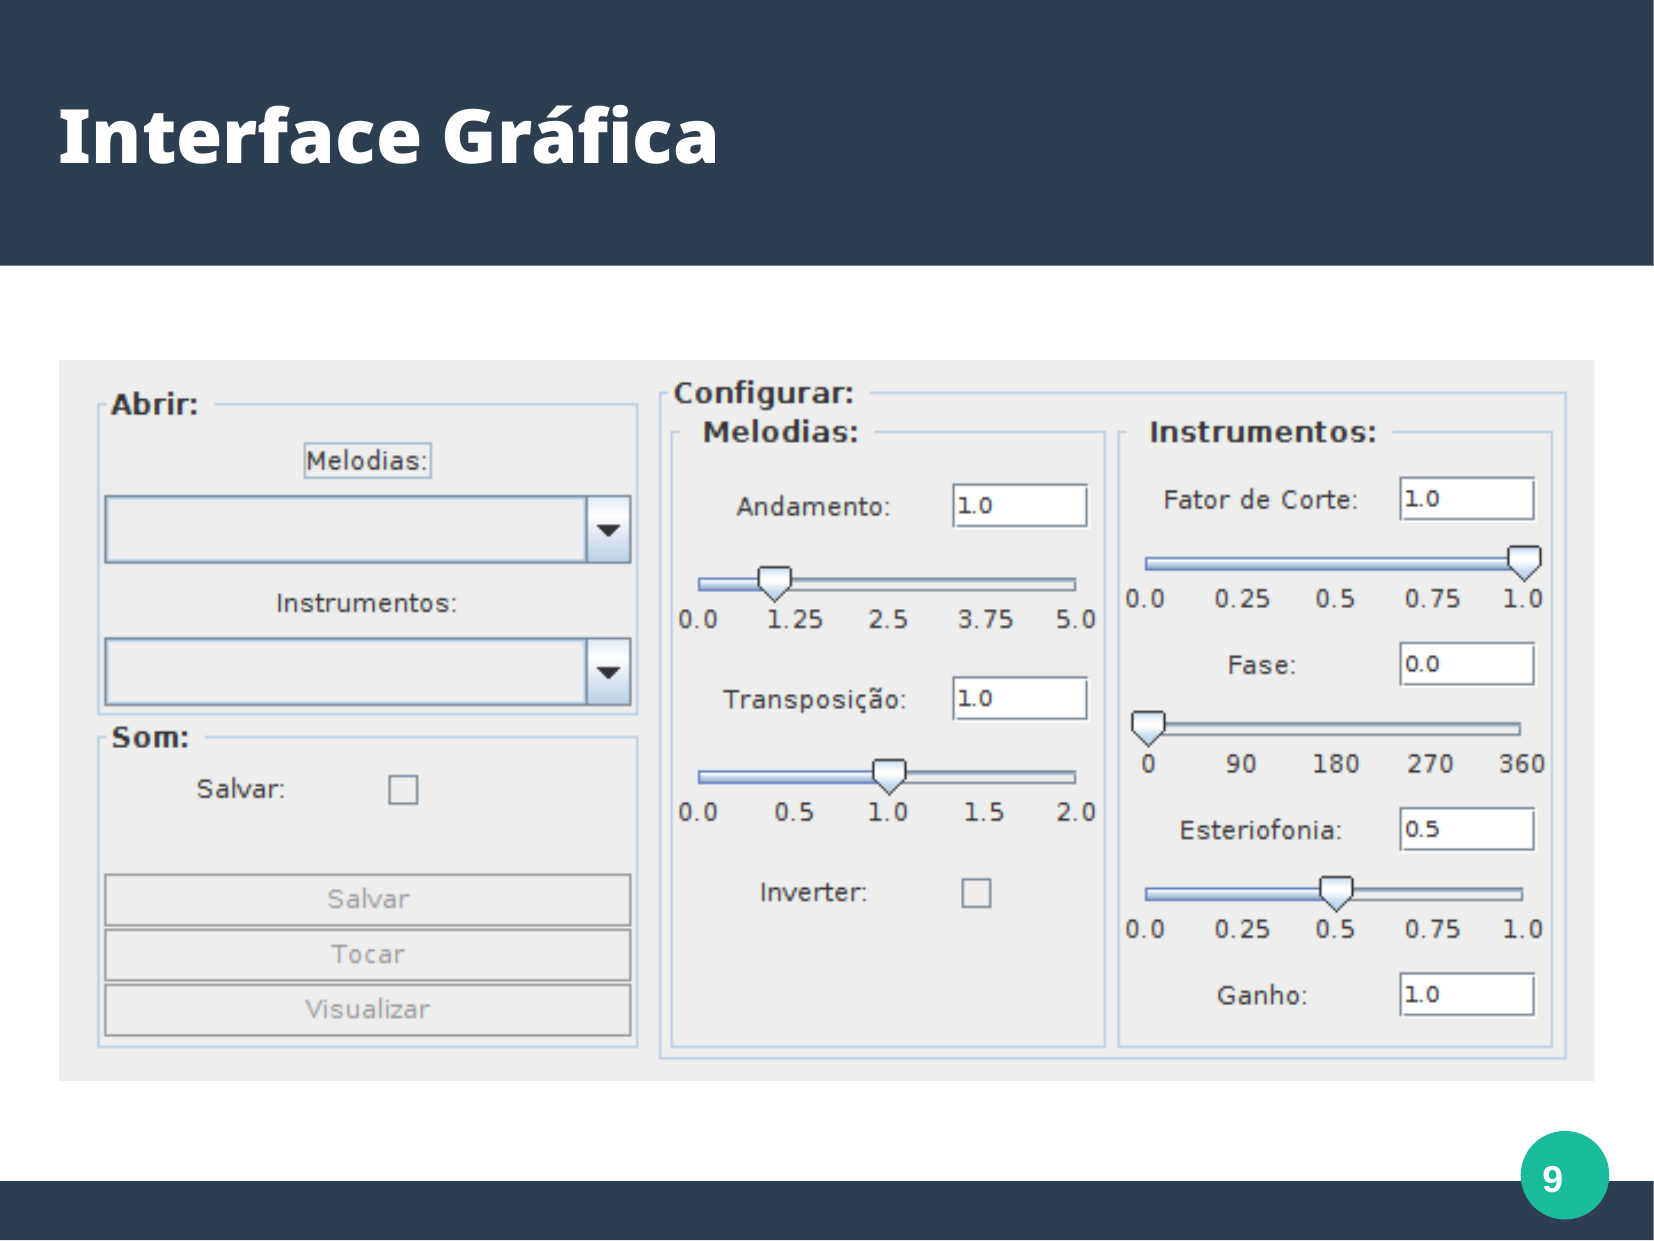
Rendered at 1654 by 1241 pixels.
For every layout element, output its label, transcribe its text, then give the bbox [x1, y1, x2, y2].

picture [59, 360, 1595, 1081]
title Interface Gráfica [59, 55, 1595, 213]
